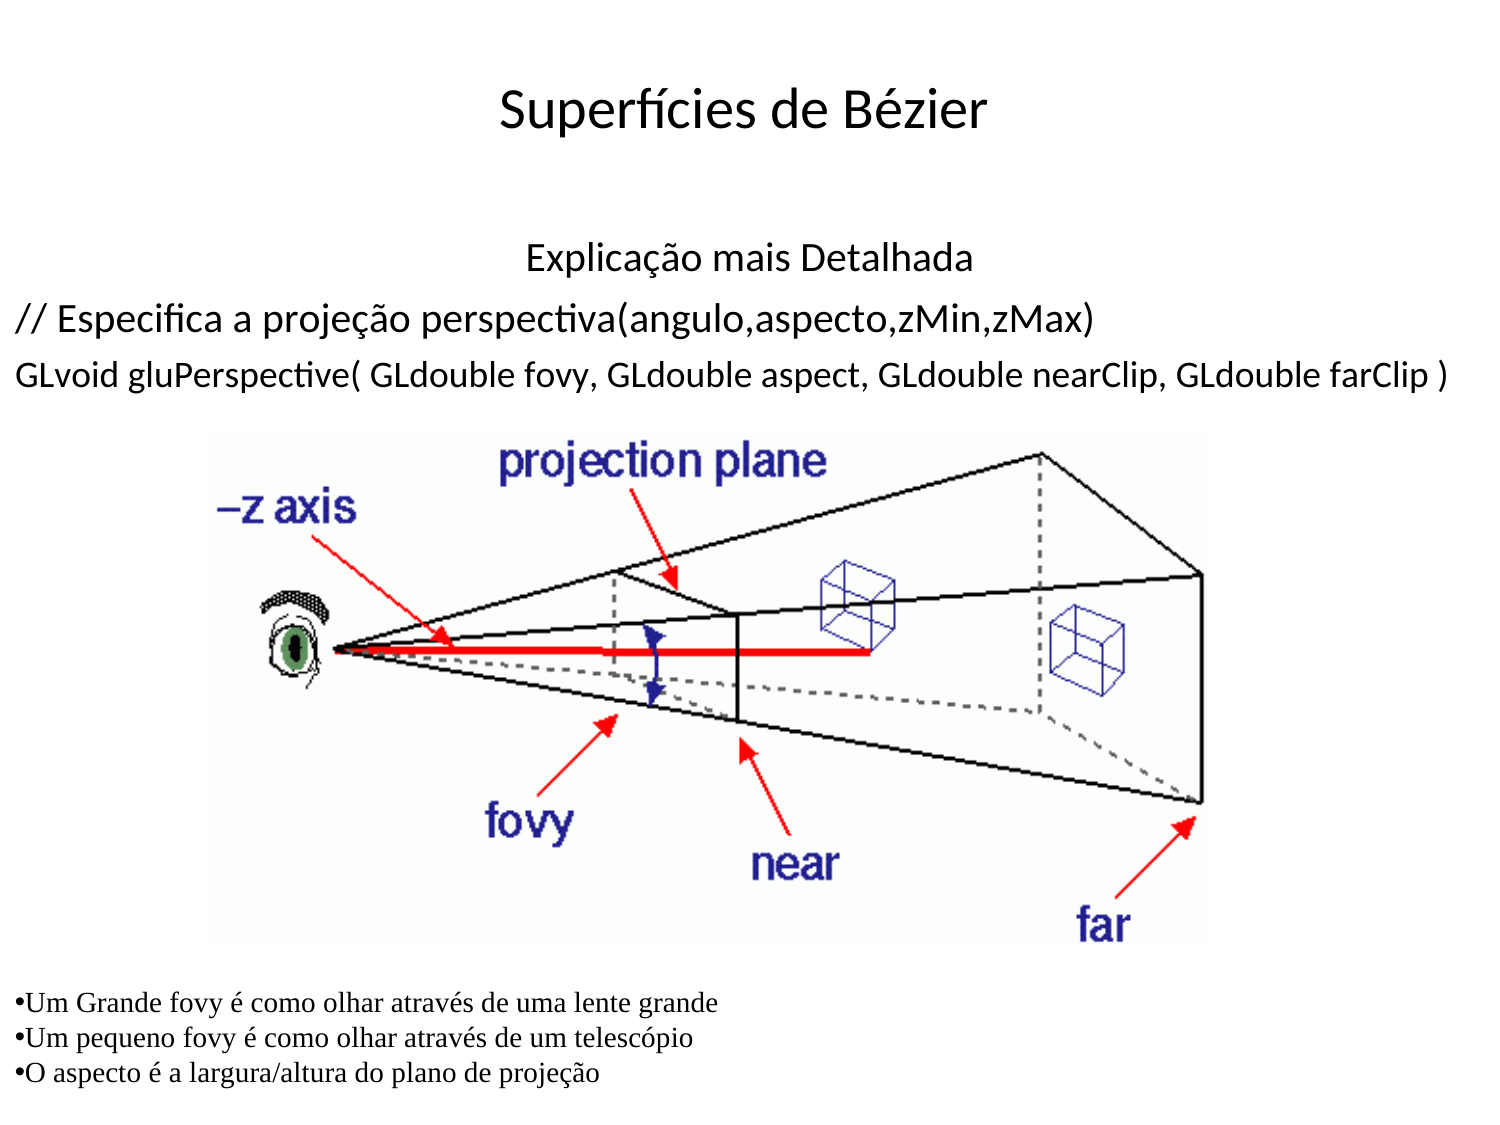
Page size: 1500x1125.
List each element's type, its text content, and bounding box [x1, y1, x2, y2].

title Superfícies de Bézier [23, 46, 1465, 165]
picture [210, 433, 1208, 946]
text_box Um Grande fovy é como olhar através de uma lente grande Um pequeno fovy é como olhar através de um telescópio O aspecto é a largura/altura do plano de projeção [0, 930, 926, 1125]
text_box Explicação mais Detalhada // Especifica a projeção perspectiva(angulo,aspecto,zMin,zMax) GLvoid gluPerspective( GLdouble fovy, GLdouble aspect, GLdouble nearClip, GLdouble farClip ) [0, 222, 1500, 1090]
